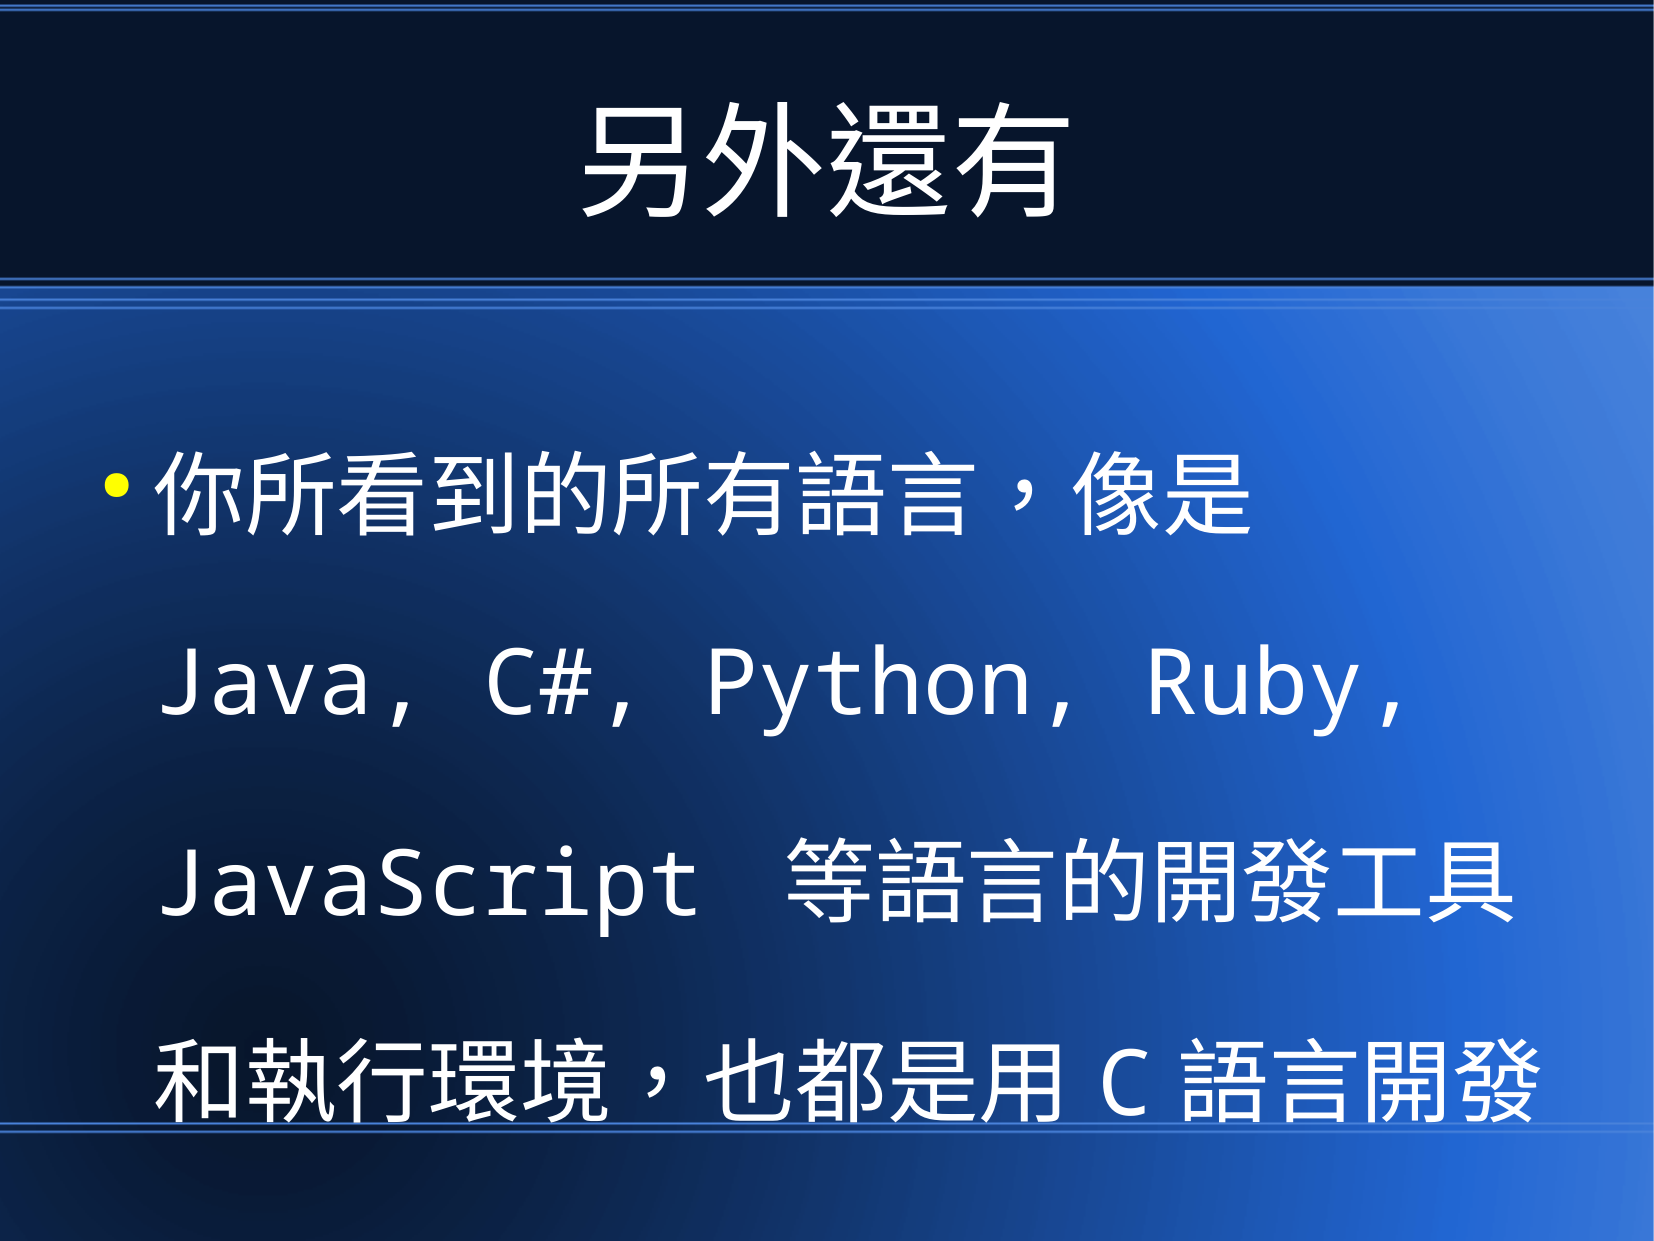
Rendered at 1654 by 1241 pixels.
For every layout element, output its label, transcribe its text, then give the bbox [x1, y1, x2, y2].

picture [0, 0, 1654, 1241]
title 另外還有 [82, 49, 1571, 257]
list 你所看到的所有語言，像是 Java, C#, Python, Ruby, JavaScript 等語言的開發工具和執行環境，也都是用C語言開發出來的。 [82, 355, 1571, 1241]
